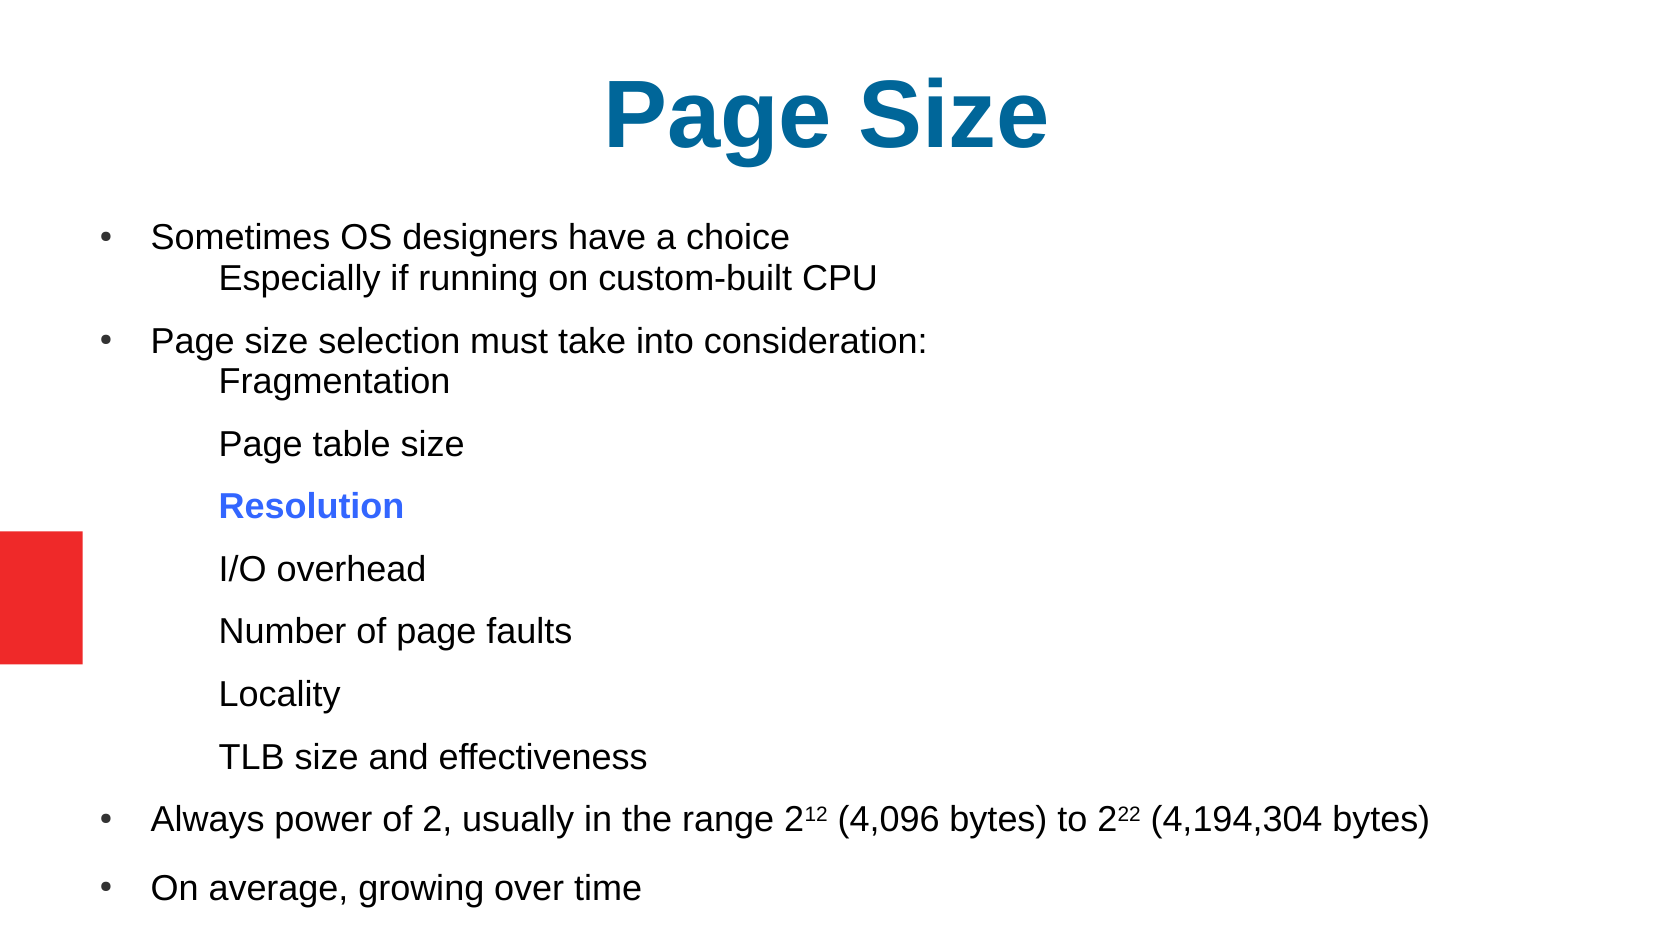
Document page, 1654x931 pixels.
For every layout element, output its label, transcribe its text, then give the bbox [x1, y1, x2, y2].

title Page Size [82, 37, 1571, 193]
list Sometimes OS designers have a choice Especially if running on custom-built CPU Page size selection must take into consideration: Fragmentation Page table size Resolution I/O overhead Number of page faults Locality TLB size and effectiveness Always power of 2, usually in the range 212 (4,096 bytes) to 222 (4,194,304 bytes) On average, growing over time [82, 217, 1595, 910]
